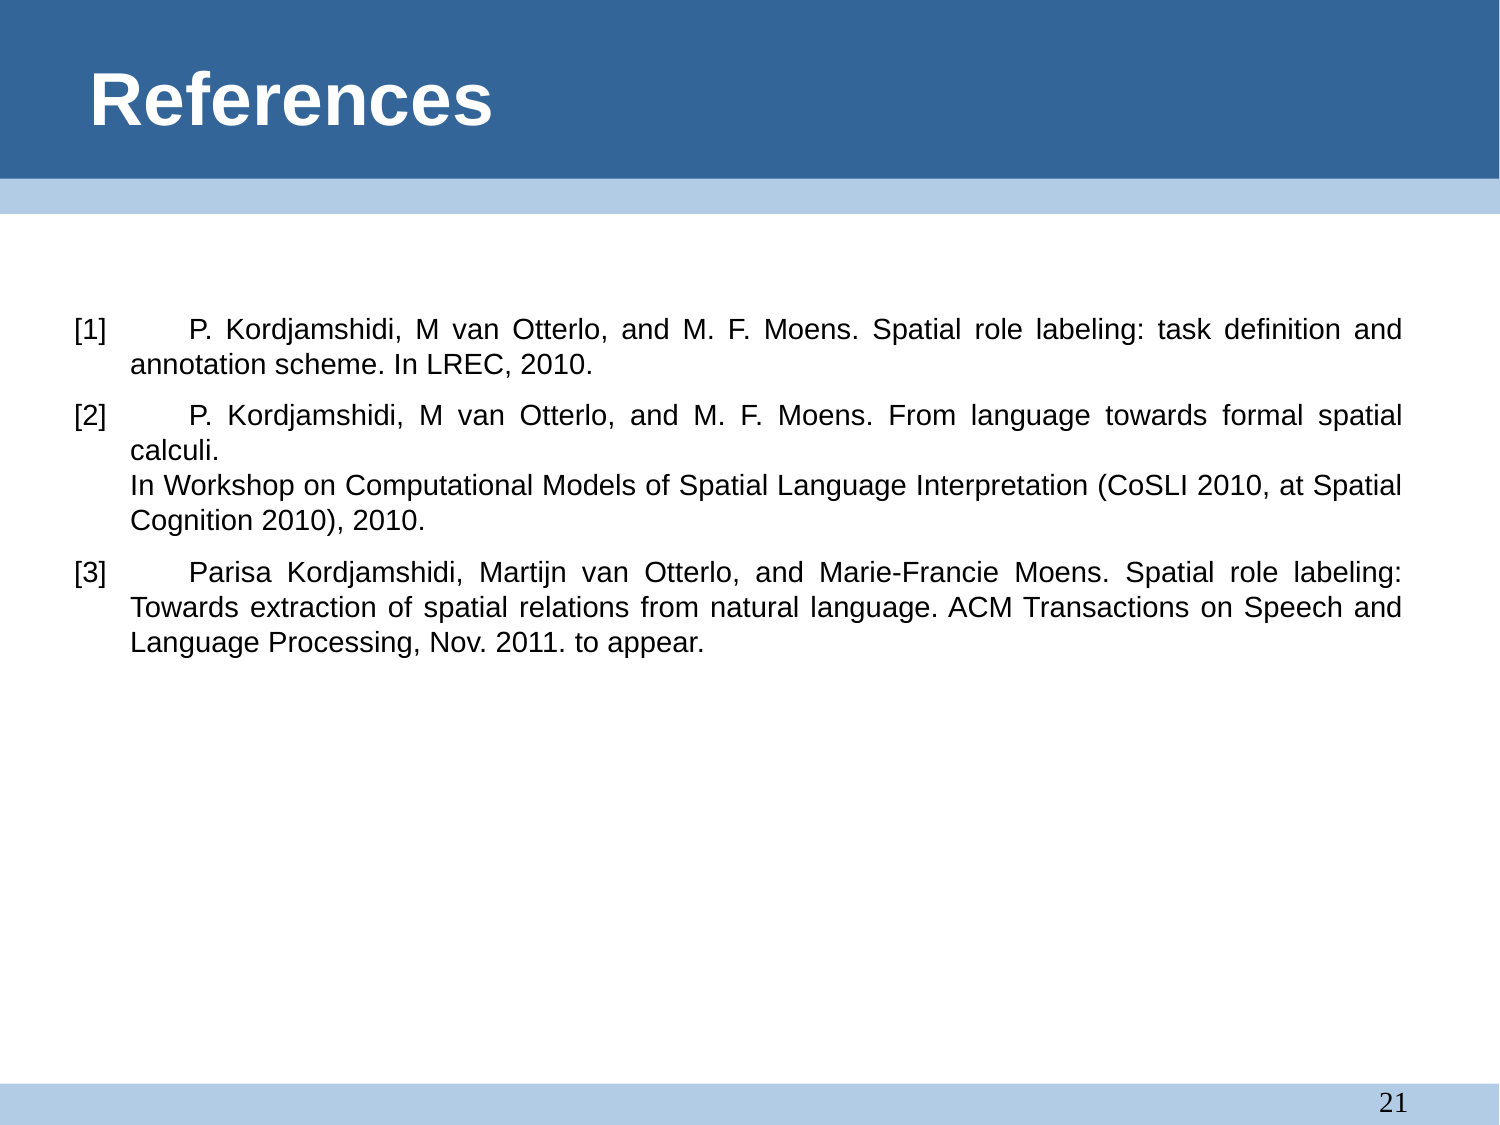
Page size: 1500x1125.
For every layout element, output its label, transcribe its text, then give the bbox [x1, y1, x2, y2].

title References [75, 42, 1436, 161]
list [1] P. Kordjamshidi, M van Otterlo, and M. F. Moens. Spatial role labeling: task deﬁnition and annotation scheme. In LREC, 2010. [2] P. Kordjamshidi, M van Otterlo, and M. F. Moens. From language towards formal spatial calculi. In Workshop on Computational Models of Spatial Language Interpretation (CoSLI 2010, at Spatial Cognition 2010), 2010. [3] Parisa Kordjamshidi, Martijn van Otterlo, and Marie-Francie Moens. Spatial role labeling: Towards extraction of spatial relations from natural language. ACM Transactions on Speech and Language Processing, Nov. 2011. to appear. [59, 302, 1420, 1063]
slide_number <número> [1074, 1076, 1424, 1125]
